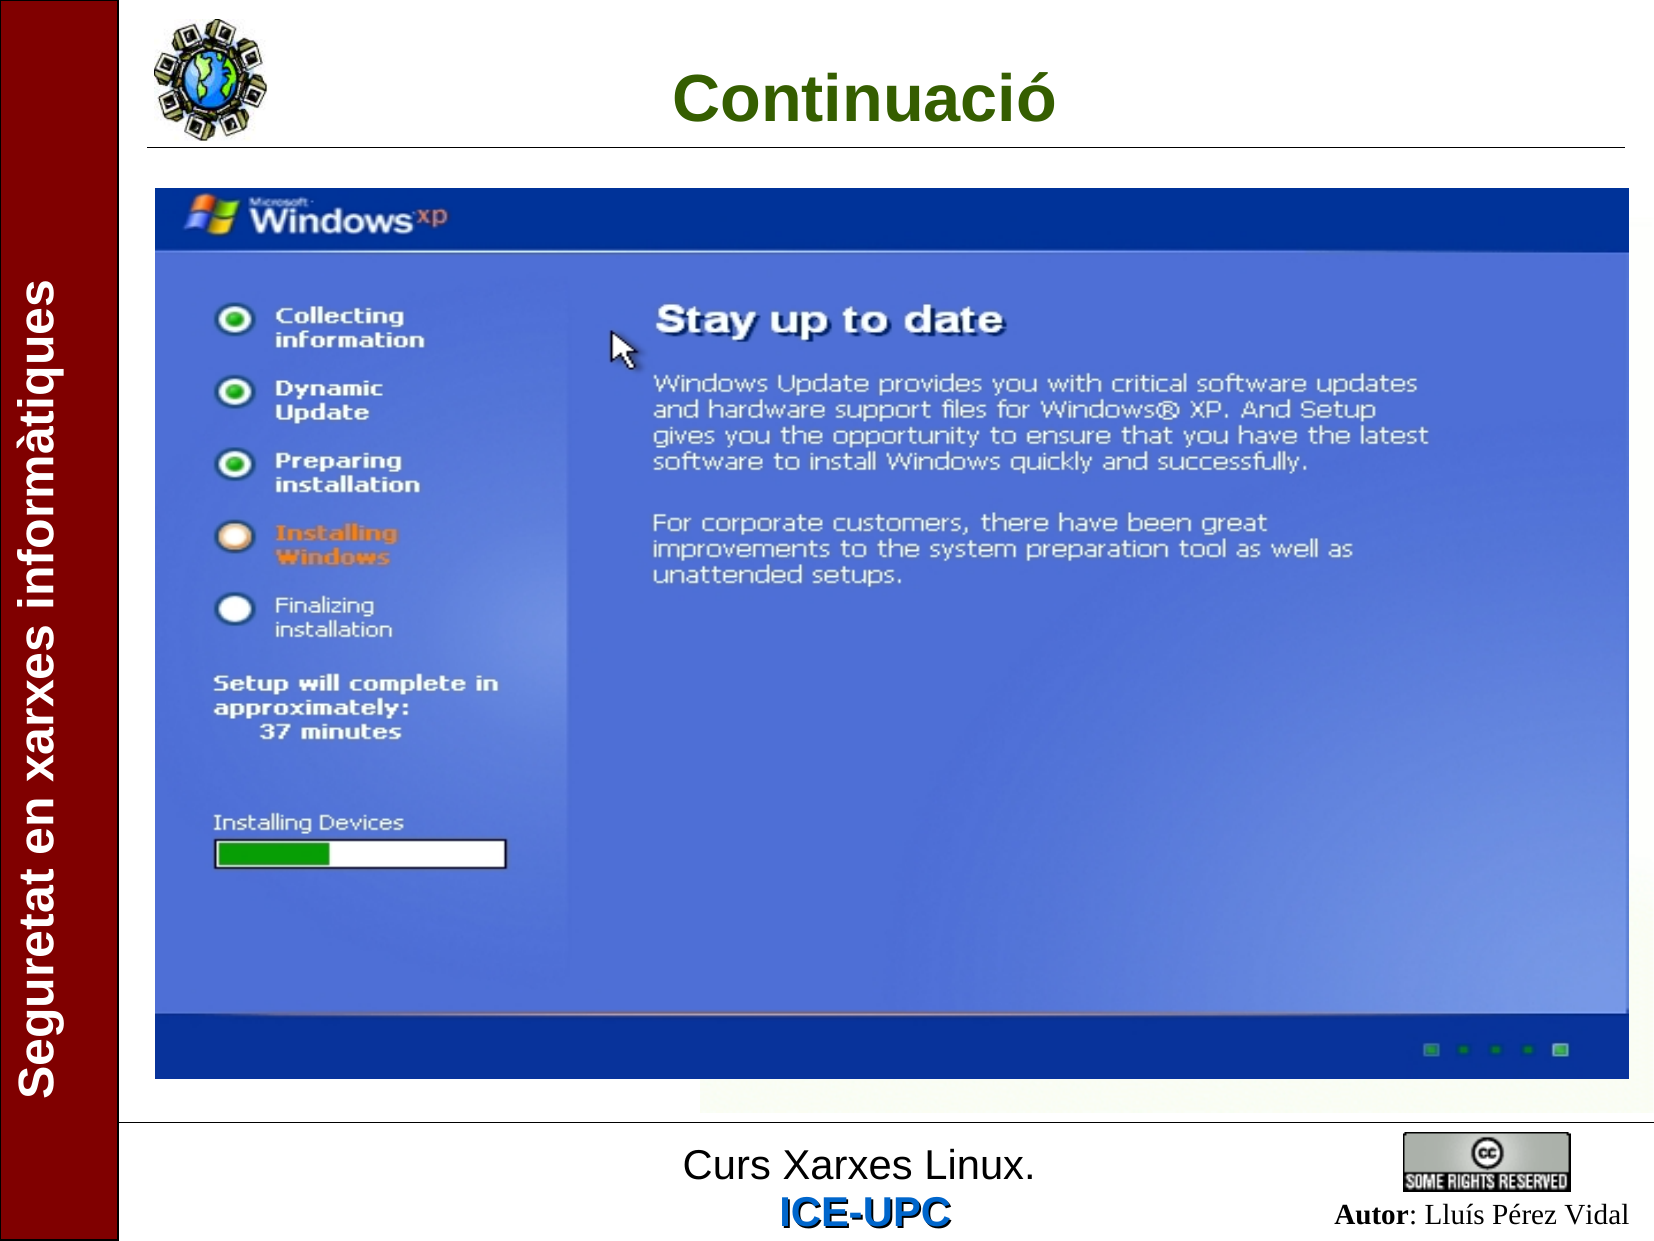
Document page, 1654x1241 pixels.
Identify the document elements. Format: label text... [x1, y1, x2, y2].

picture [155, 188, 1654, 1113]
list Croquis d'arquitectura mostrant les 3 zones [141, 242, 868, 1093]
picture [1403, 1132, 1571, 1192]
title Continuació [129, 49, 1619, 148]
picture [154, 19, 268, 49]
